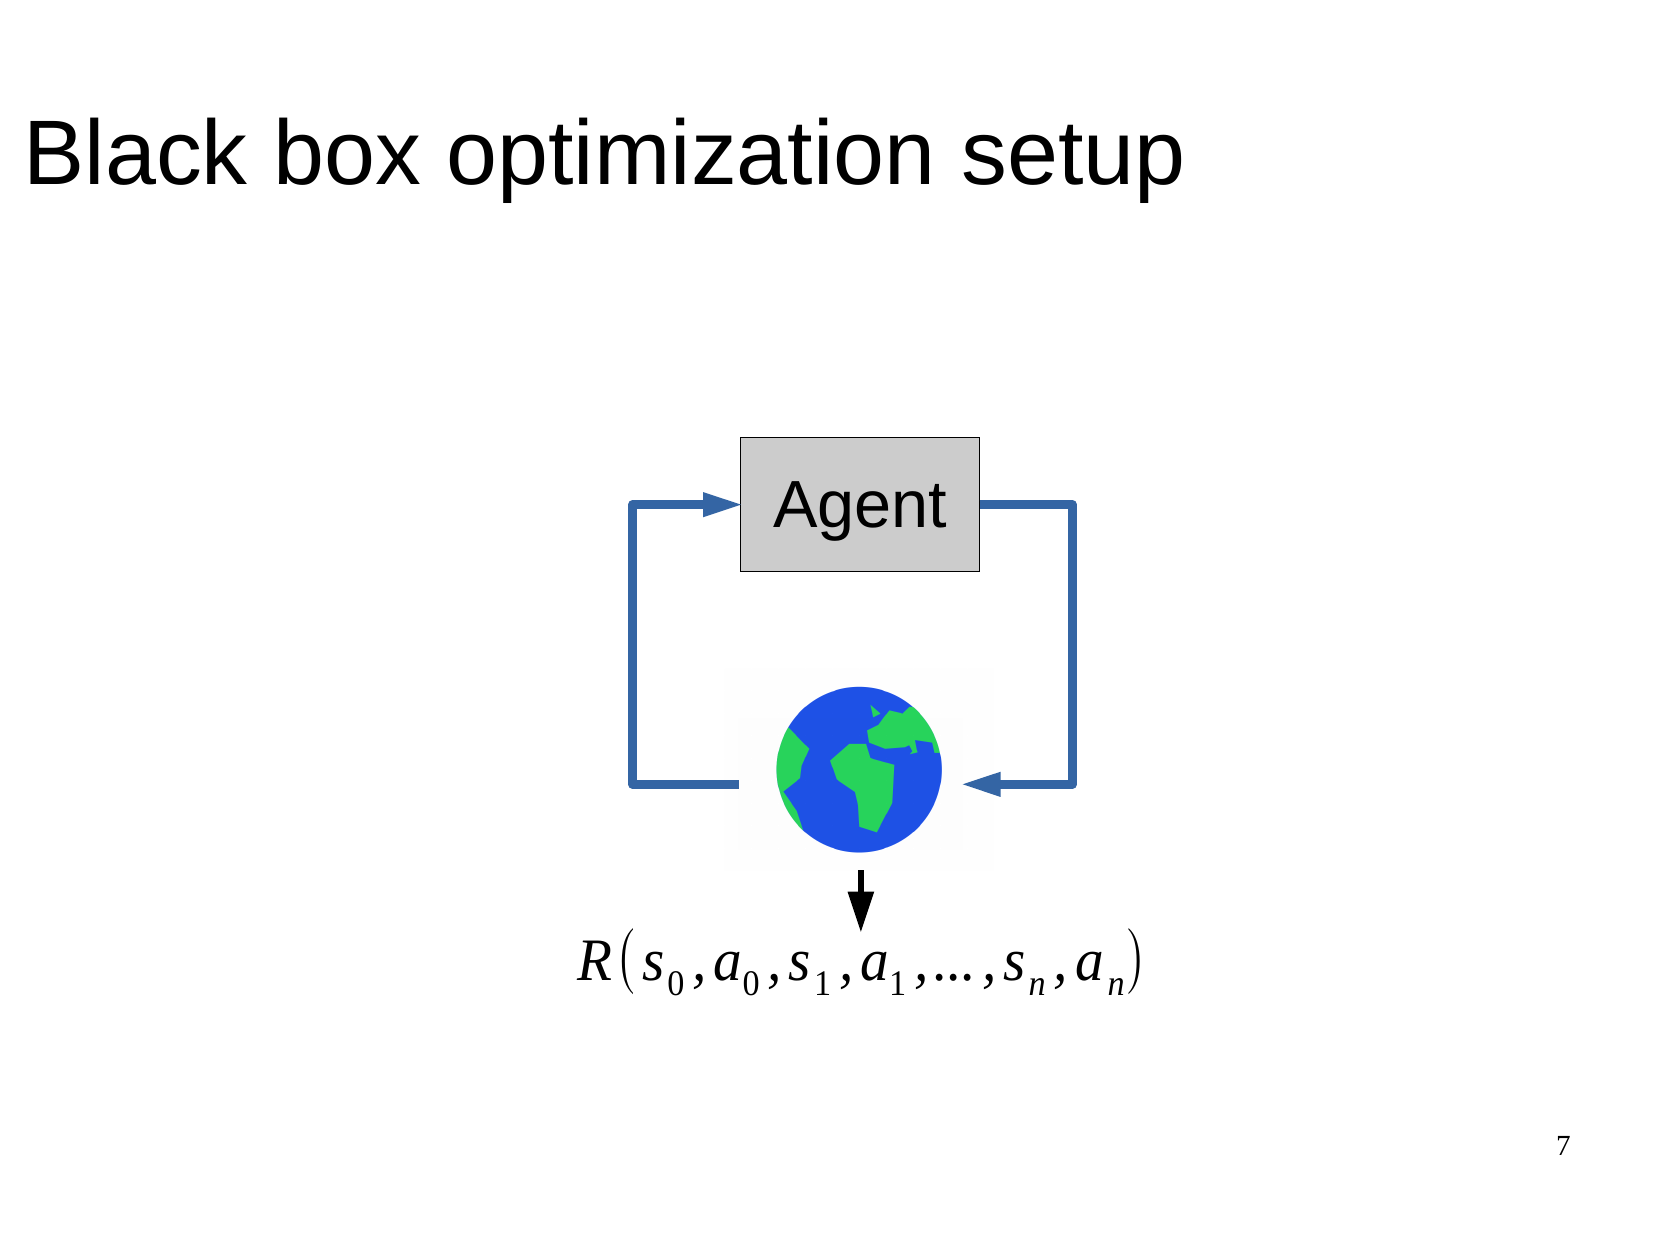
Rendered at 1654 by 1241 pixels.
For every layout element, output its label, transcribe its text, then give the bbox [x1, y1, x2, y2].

chart [560, 923, 1160, 1002]
picture [724, 668, 994, 871]
text_box Agent [740, 437, 980, 572]
title Black box optimization setup [23, 49, 1512, 257]
